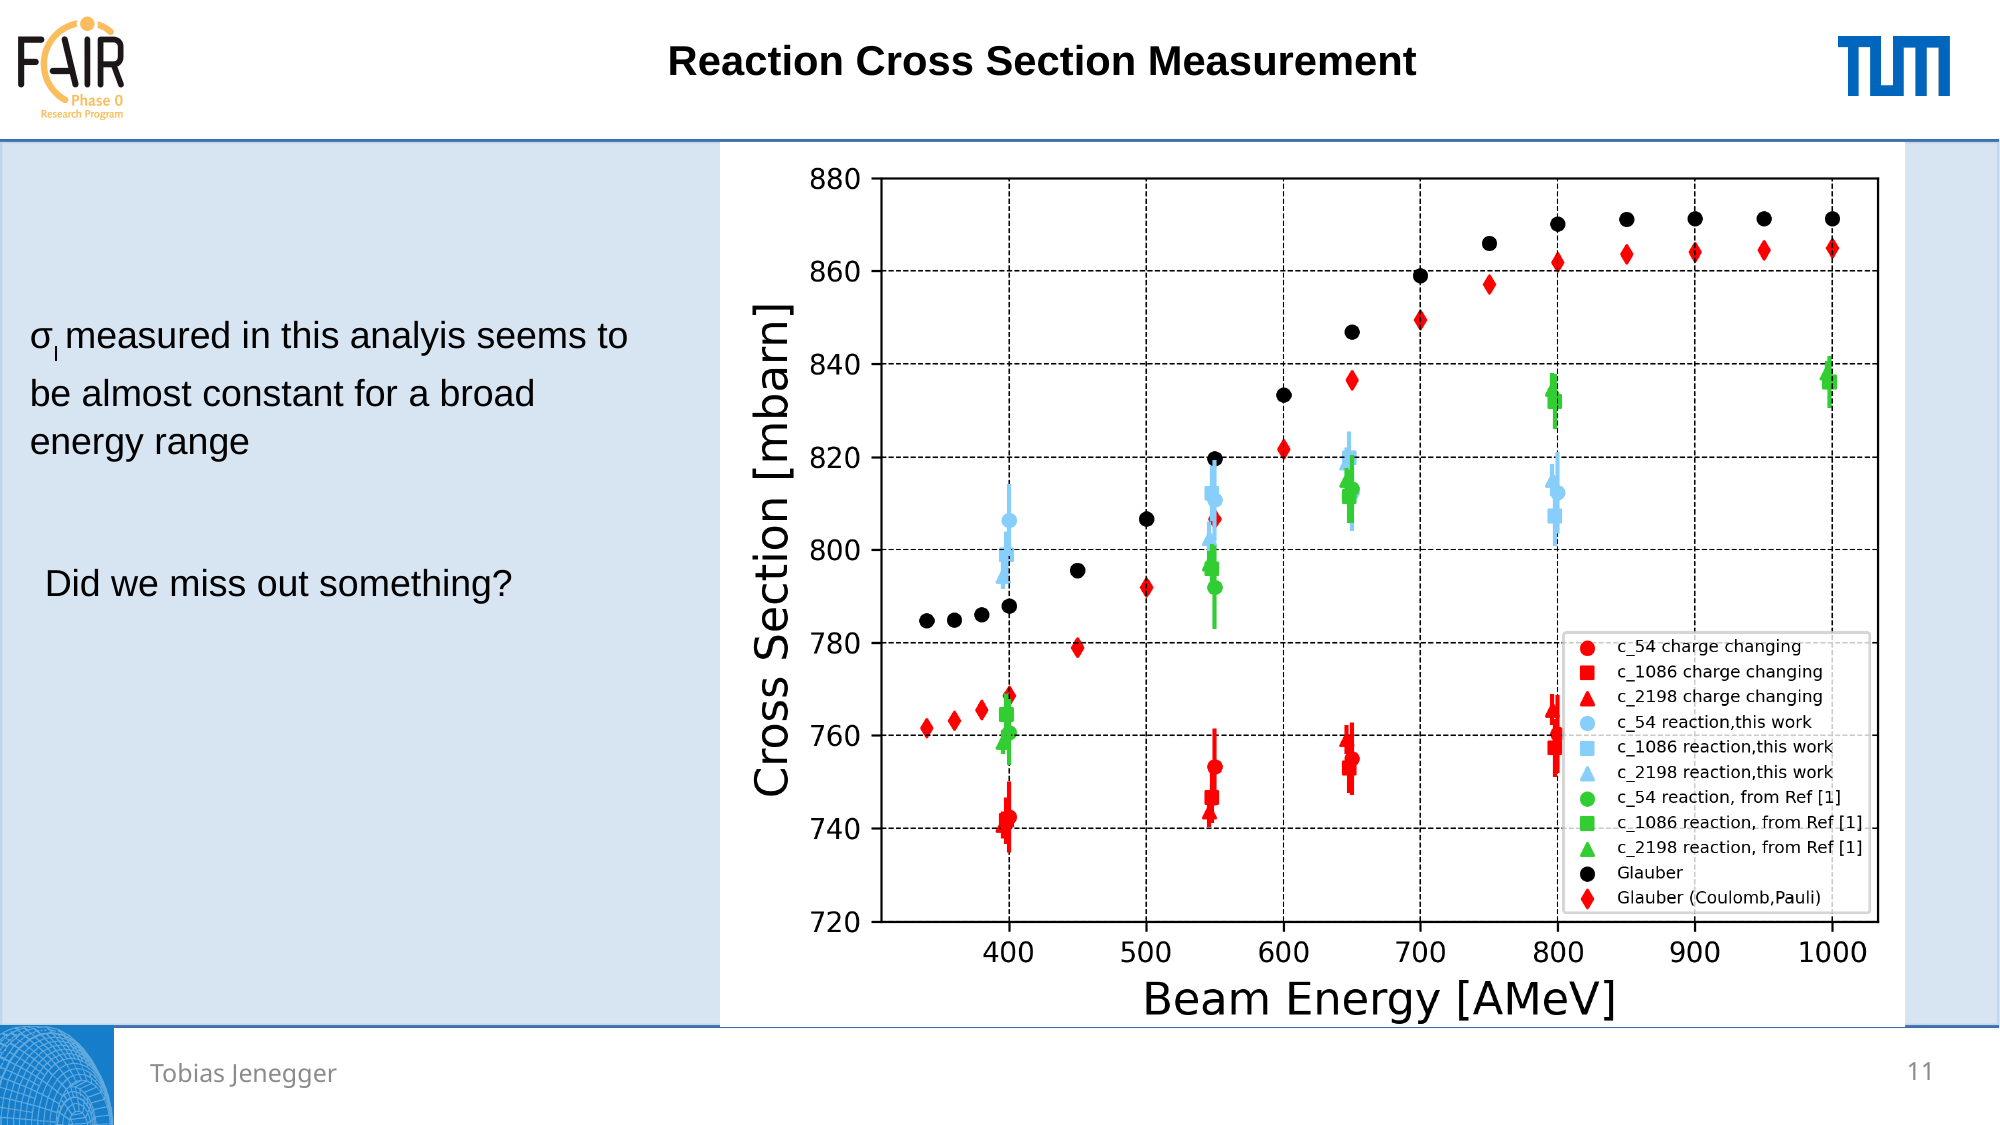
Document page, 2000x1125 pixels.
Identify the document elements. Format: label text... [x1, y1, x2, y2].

picture [0, 1025, 114, 1125]
text_box Reaction Cross Section Measurement [405, 29, 1681, 92]
picture [15, 15, 142, 120]
picture [720, 142, 1906, 1027]
picture [1838, 36, 1950, 96]
text_box Did we miss out something? [30, 554, 691, 612]
text_box σI measured in this analyis seems to be almost constant for a broad energy range [15, 299, 661, 470]
